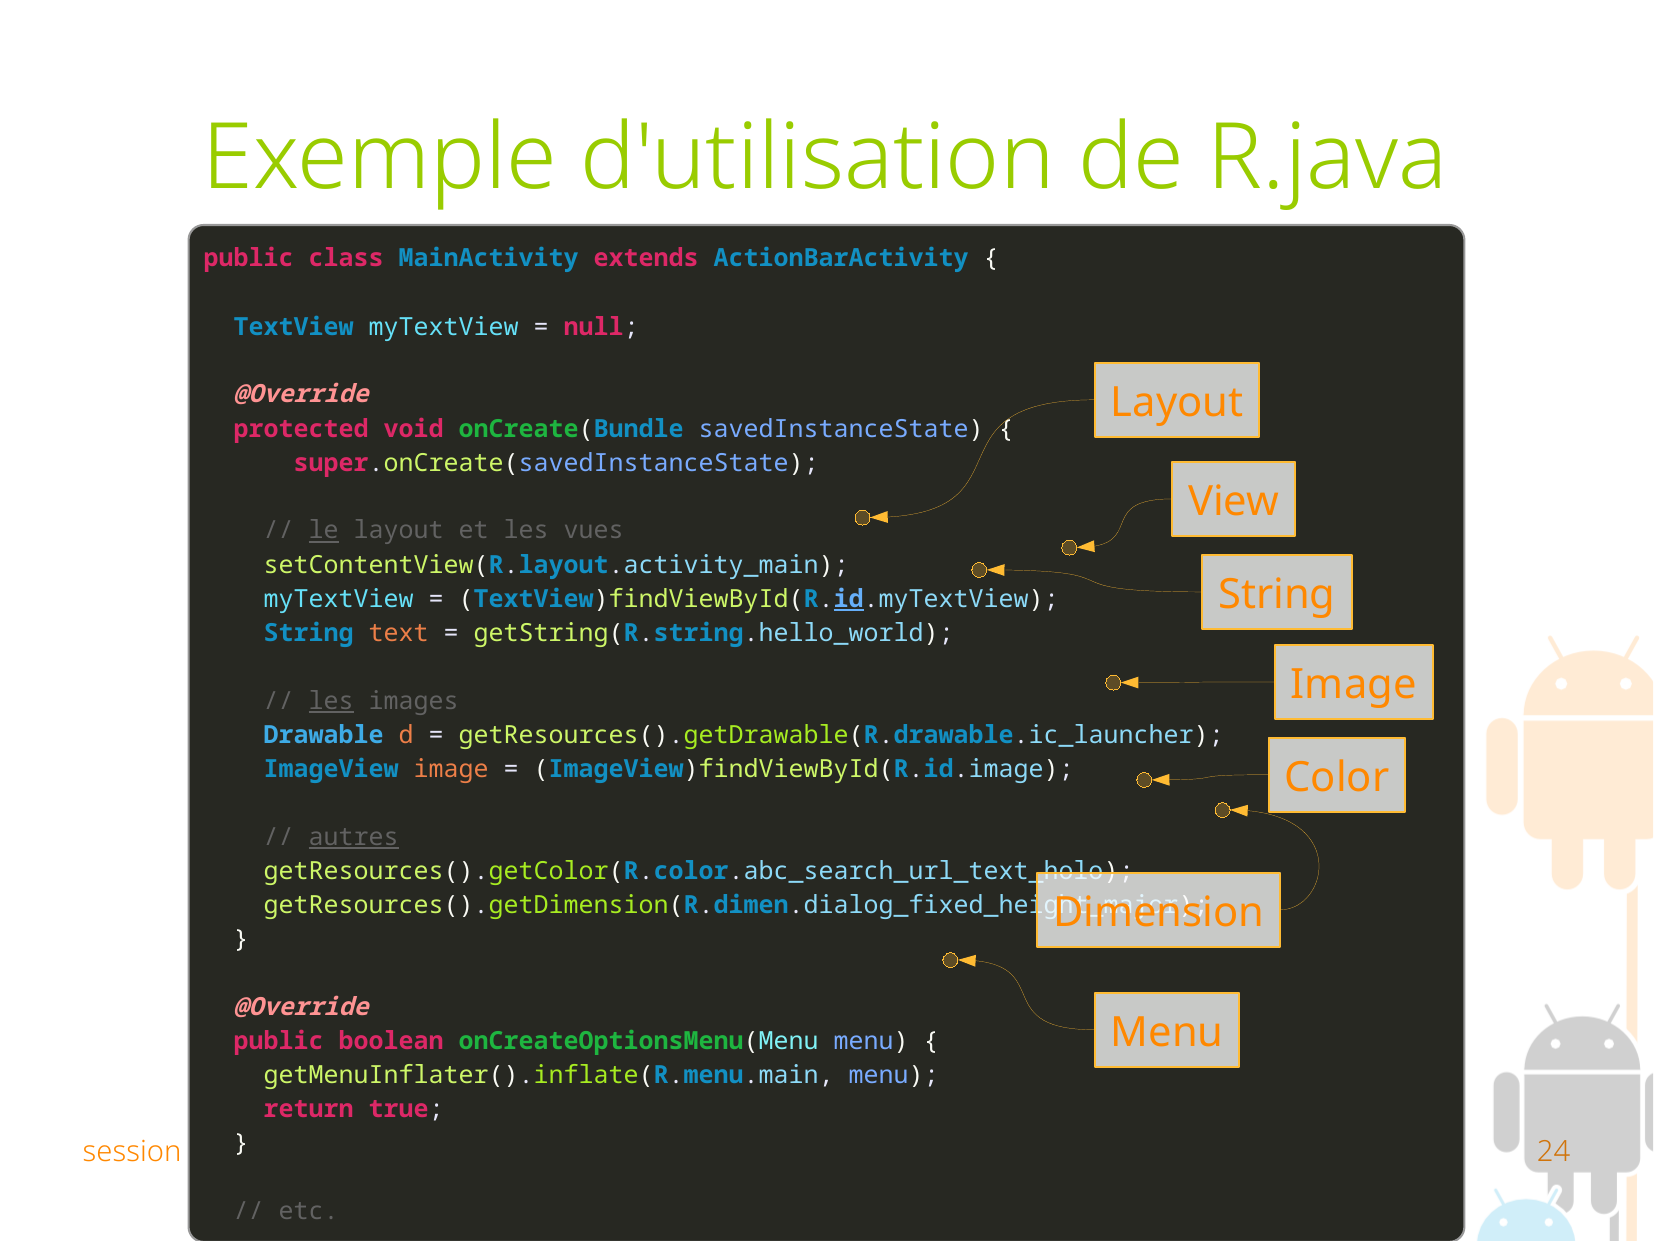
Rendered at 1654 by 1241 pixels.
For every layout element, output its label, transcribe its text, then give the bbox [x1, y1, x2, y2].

text_box View [1172, 461, 1295, 528]
text_box [1136, 772, 1152, 788]
text_box [942, 952, 958, 968]
text_box [971, 562, 987, 578]
text_box Layout [1095, 362, 1252, 429]
picture [1459, 423, 1654, 1241]
text_box Image [1275, 645, 1423, 711]
text_box Color [1268, 737, 1400, 804]
text_box [1061, 540, 1077, 556]
text_box Menu [1095, 992, 1232, 1059]
text_box [1105, 675, 1121, 691]
text_box public class MainActivity extends ActionBarActivity { TextView myTextView = null; @Override protected void onCreate(Bundle savedInstanceState) { super.onCreate(savedInstanceState); // le layout et les vues setContentView(R.layout.activity_main); myTextView = (TextView)findViewById(R.id.myTextView); String text = getString(R.string.hello_world); // les images Drawable d = getResources().getDrawable(R.drawable.ic_launcher); ImageView image = (ImageView)findViewById(R.id.image); // autres getResources().getColor(R.color.abc_search_url_text_holo); getResources().getDimension(R.dimen.dialog_fixed_height_major); } @Override public boolean onCreateOptionsMenu(Menu menu) { getMenuInflater().inflate(R.menu.main, menu); return true; } // etc. [188, 225, 1465, 1122]
text_box String [1202, 555, 1344, 621]
text_box Dimension [1037, 872, 1267, 939]
title Exemple d'utilisation de R.java [82, 49, 1571, 257]
text_box [1215, 802, 1230, 818]
text_box [855, 510, 870, 526]
